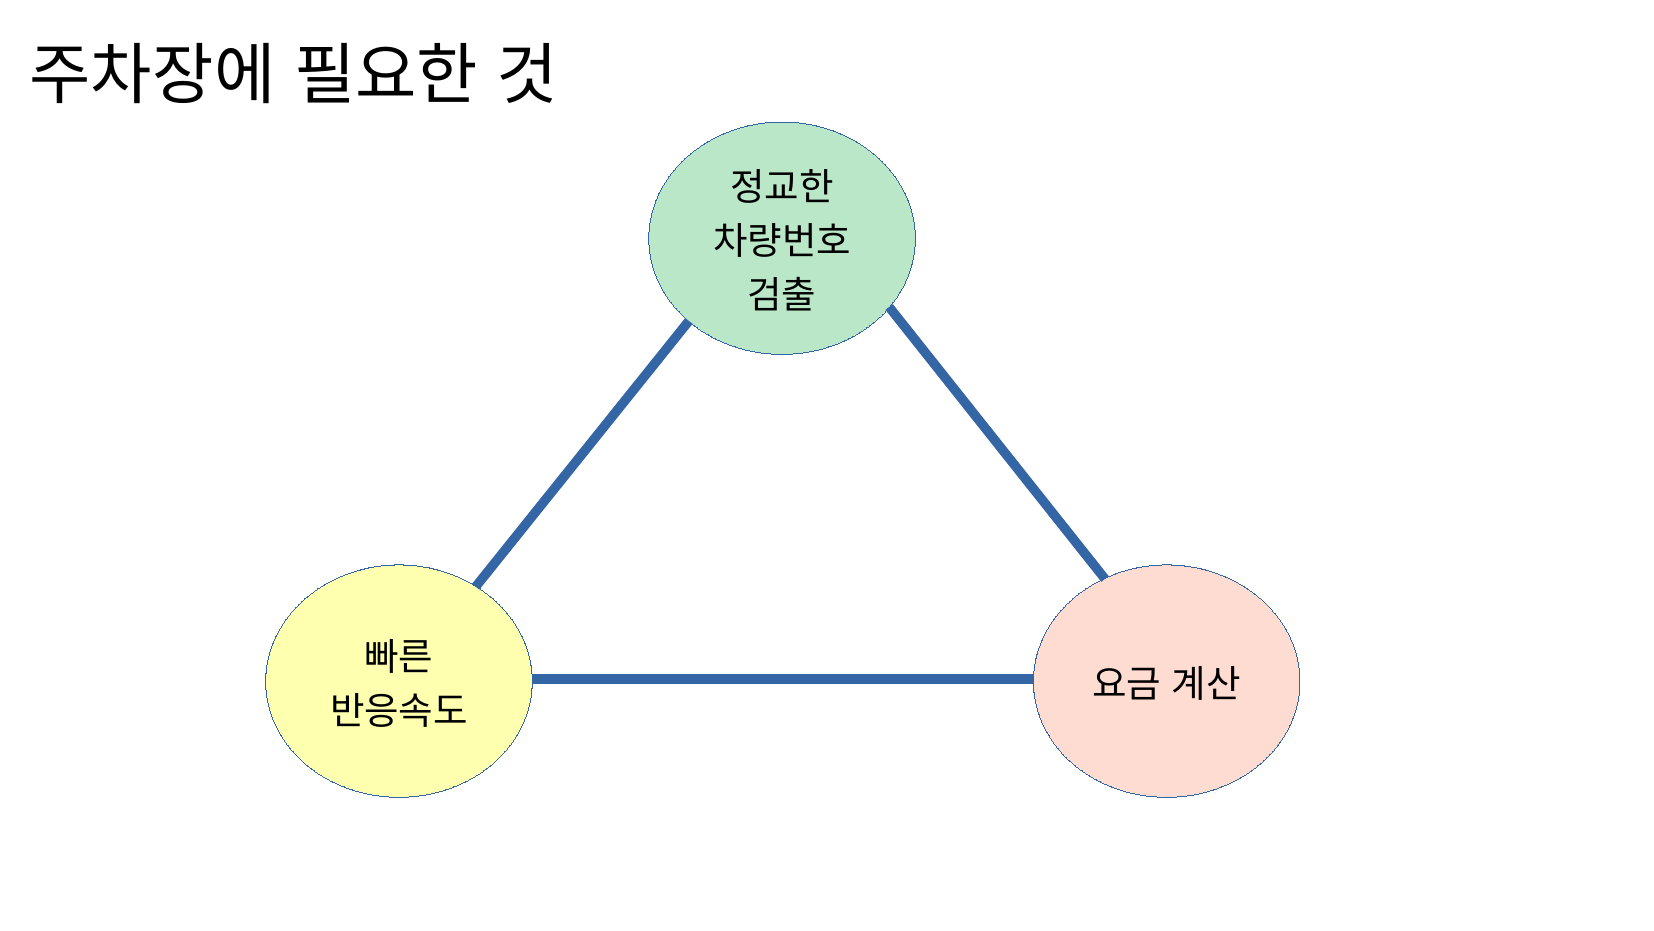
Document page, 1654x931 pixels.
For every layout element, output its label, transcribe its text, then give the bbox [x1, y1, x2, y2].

title 주차장에 필요한 것 [29, 0, 562, 215]
text_box 정교한 차량번호검출 [648, 122, 916, 355]
text_box 빠른 반응속도 [265, 564, 533, 798]
text_box 요금 계산 [1033, 564, 1300, 798]
